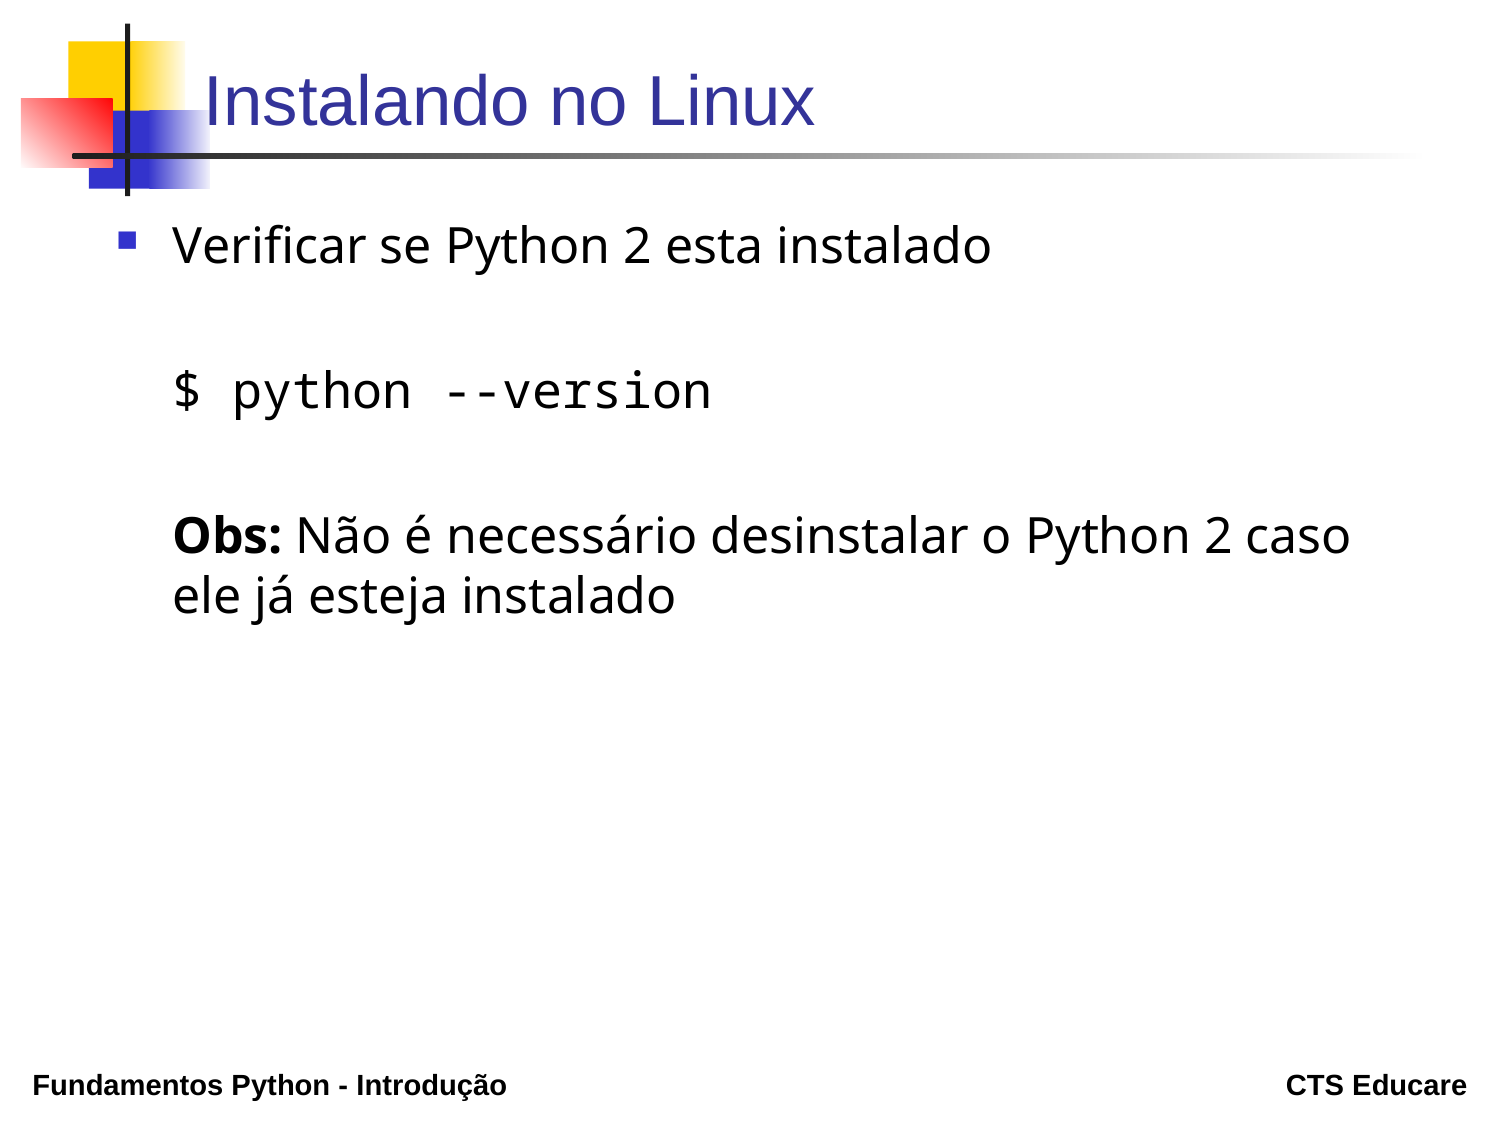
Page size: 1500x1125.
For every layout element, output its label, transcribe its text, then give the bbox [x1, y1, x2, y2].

list Verificar se Python 2 esta instalado $ python --version Obs: Não é necessário desinstalar o Python 2 caso ele já esteja instalado [100, 206, 1447, 1024]
title Instalando no Linux [188, 46, 1468, 149]
